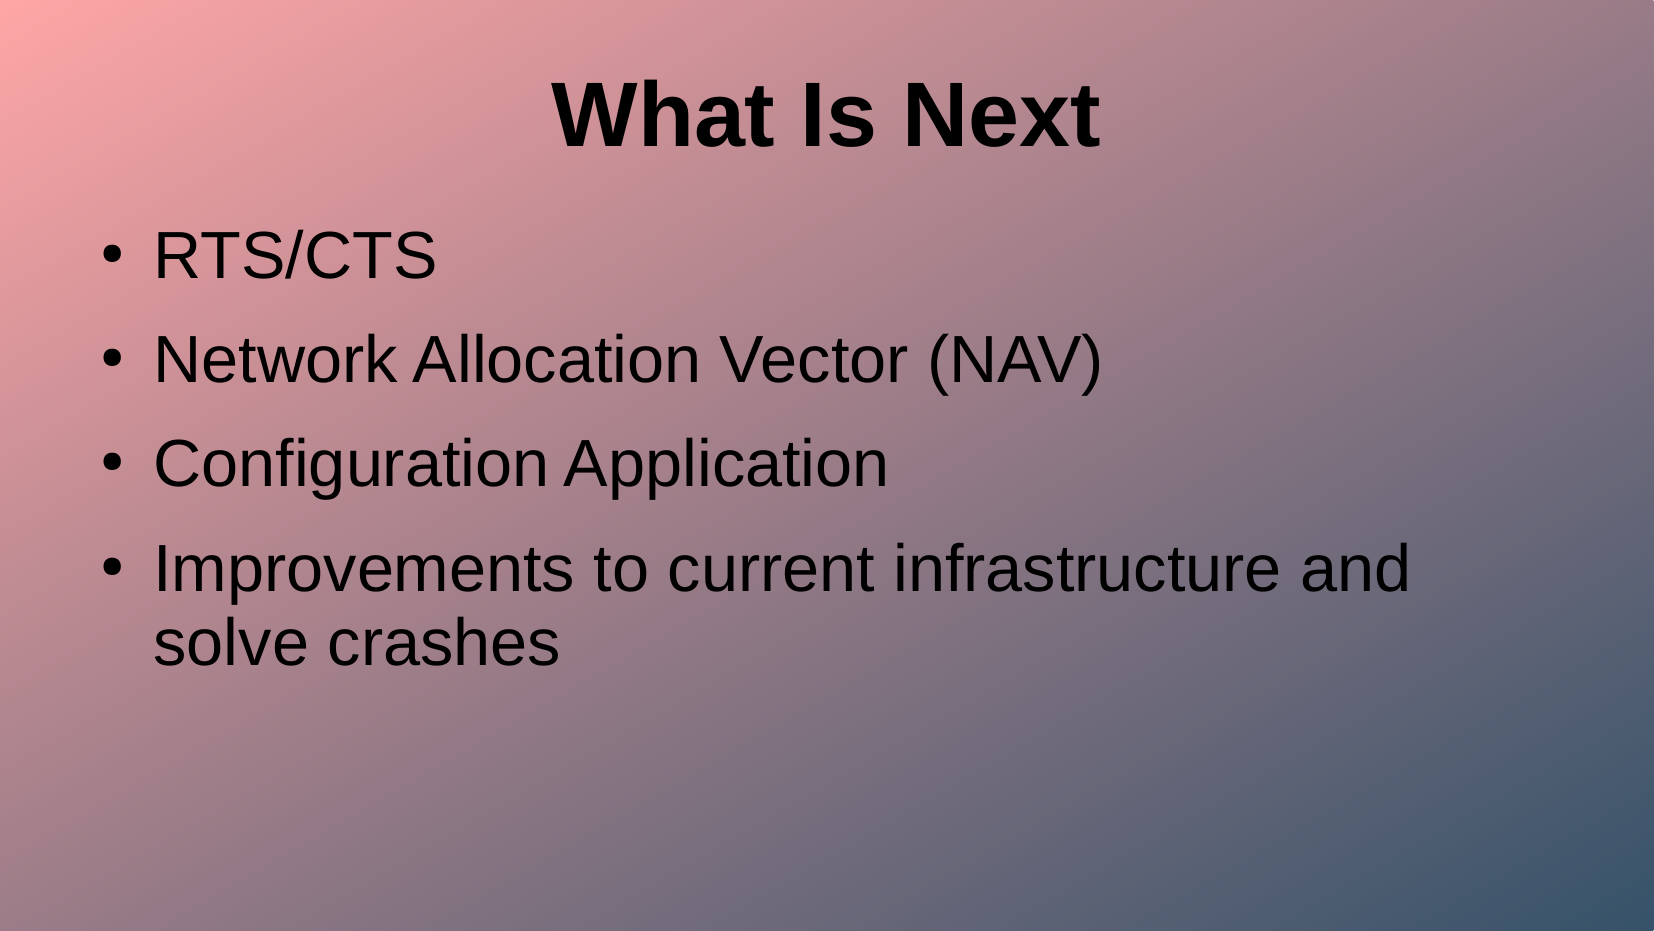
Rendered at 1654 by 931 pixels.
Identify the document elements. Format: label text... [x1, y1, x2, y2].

list RTS/CTS Network Allocation Vector (NAV) Configuration Application Improvements to current infrastructure and solve crashes [82, 217, 1571, 758]
title What Is Next [82, 37, 1571, 193]
